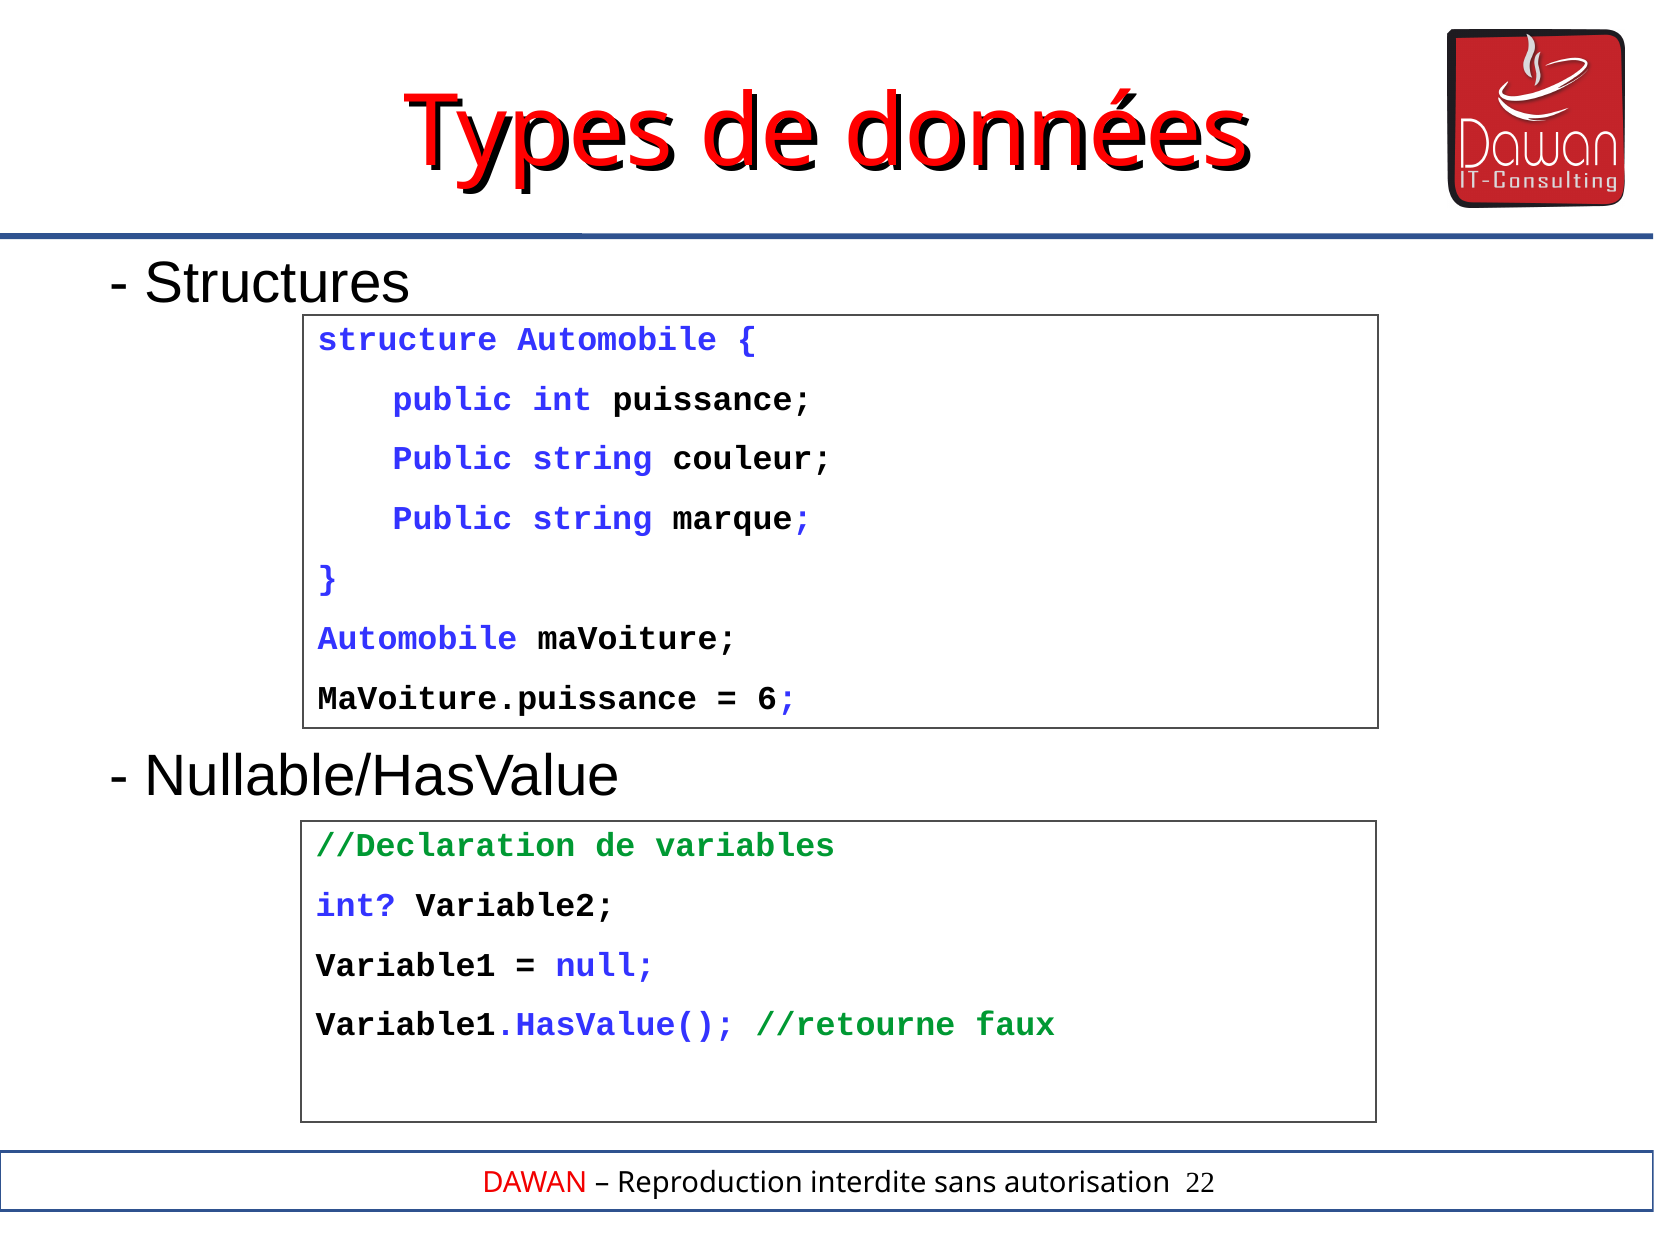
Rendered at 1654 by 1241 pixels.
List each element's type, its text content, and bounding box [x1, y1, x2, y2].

text_box - Structures - Nullable/HasValue [94, 242, 1571, 1080]
text_box Types de données [88, 50, 1565, 182]
text_box //Declaration de variables int? Variable2; Variable1 = null; Variable1.HasValue(); //retourne faux [300, 820, 1376, 1123]
text_box structure Automobile { public int puissance; Public string couleur; Public string marque; } Automobile maVoiture; MaVoiture.puissance = 6; [302, 314, 1378, 729]
text_box [1185, 1163, 1565, 1228]
